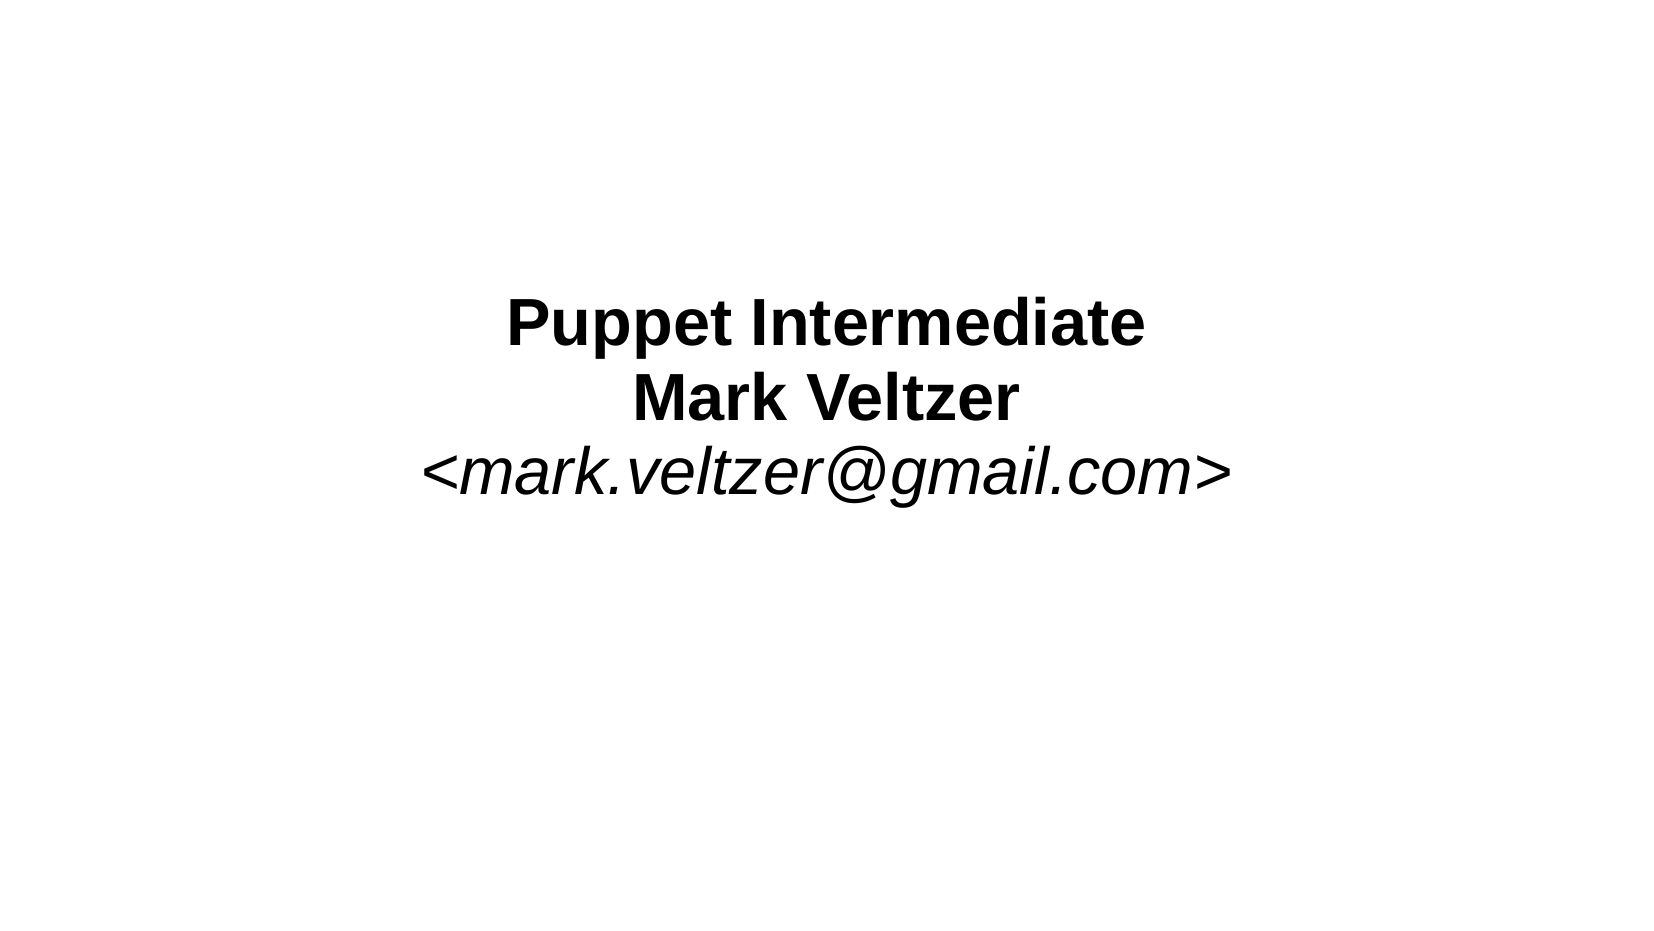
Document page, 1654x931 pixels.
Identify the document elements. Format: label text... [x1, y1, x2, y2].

subtitle Puppet Intermediate Mark Veltzer <mark.veltzer@gmail.com> [82, 37, 1571, 757]
